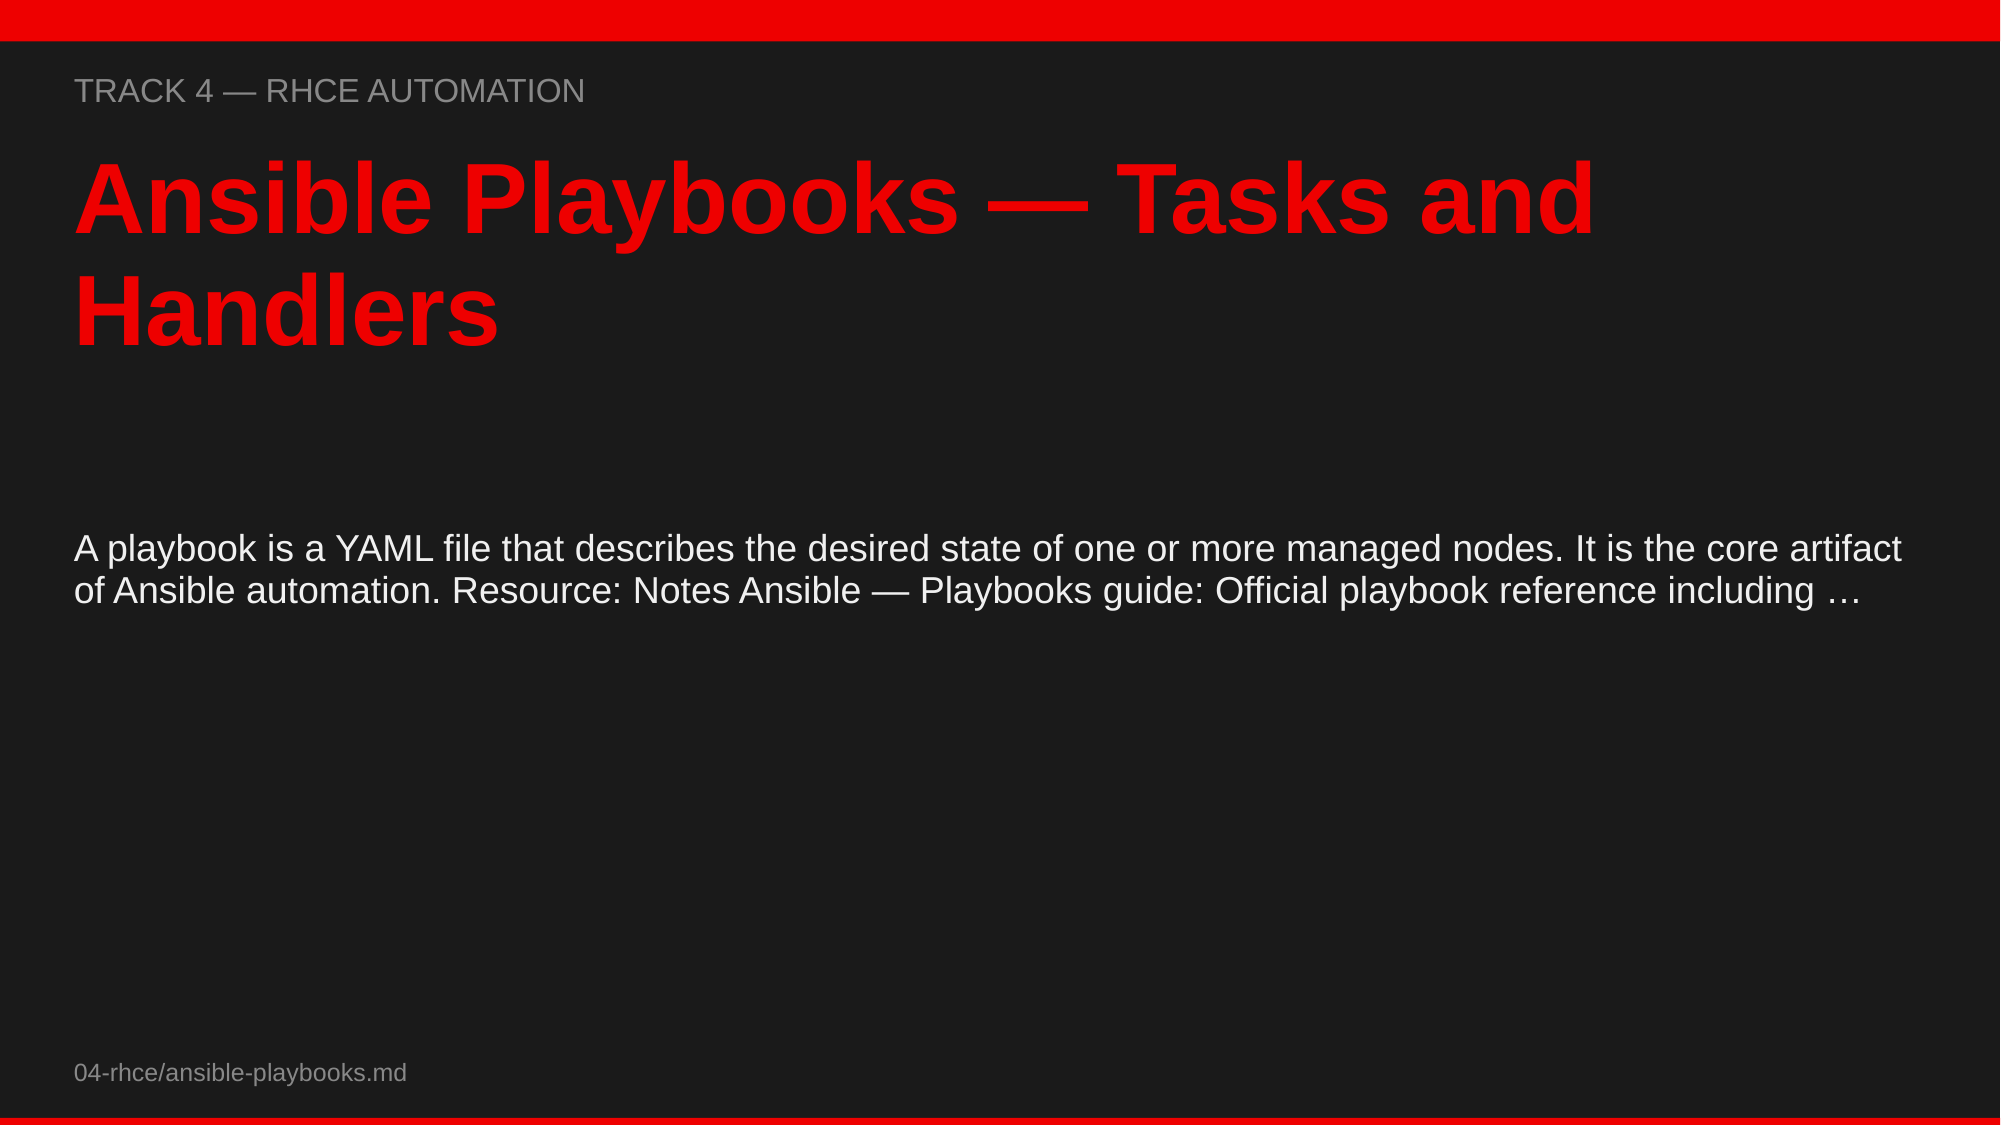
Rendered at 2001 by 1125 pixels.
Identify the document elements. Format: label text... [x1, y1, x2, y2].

text_box TRACK 4 — RHCE AUTOMATION [59, 64, 1942, 119]
text_box Ansible Playbooks — Tasks and Handlers [59, 135, 1942, 461]
text_box [0, 0, 2001, 42]
text_box 04-rhce/ansible-playbooks.md [59, 1051, 1942, 1093]
text_box [0, 1117, 2001, 1125]
text_box A playbook is a YAML file that describes the desired state of one or more managed nodes. It is the core artifact of Ansible automation. Resource: Notes Ansible — Playbooks guide: Official playbook reference including … [59, 519, 1942, 727]
